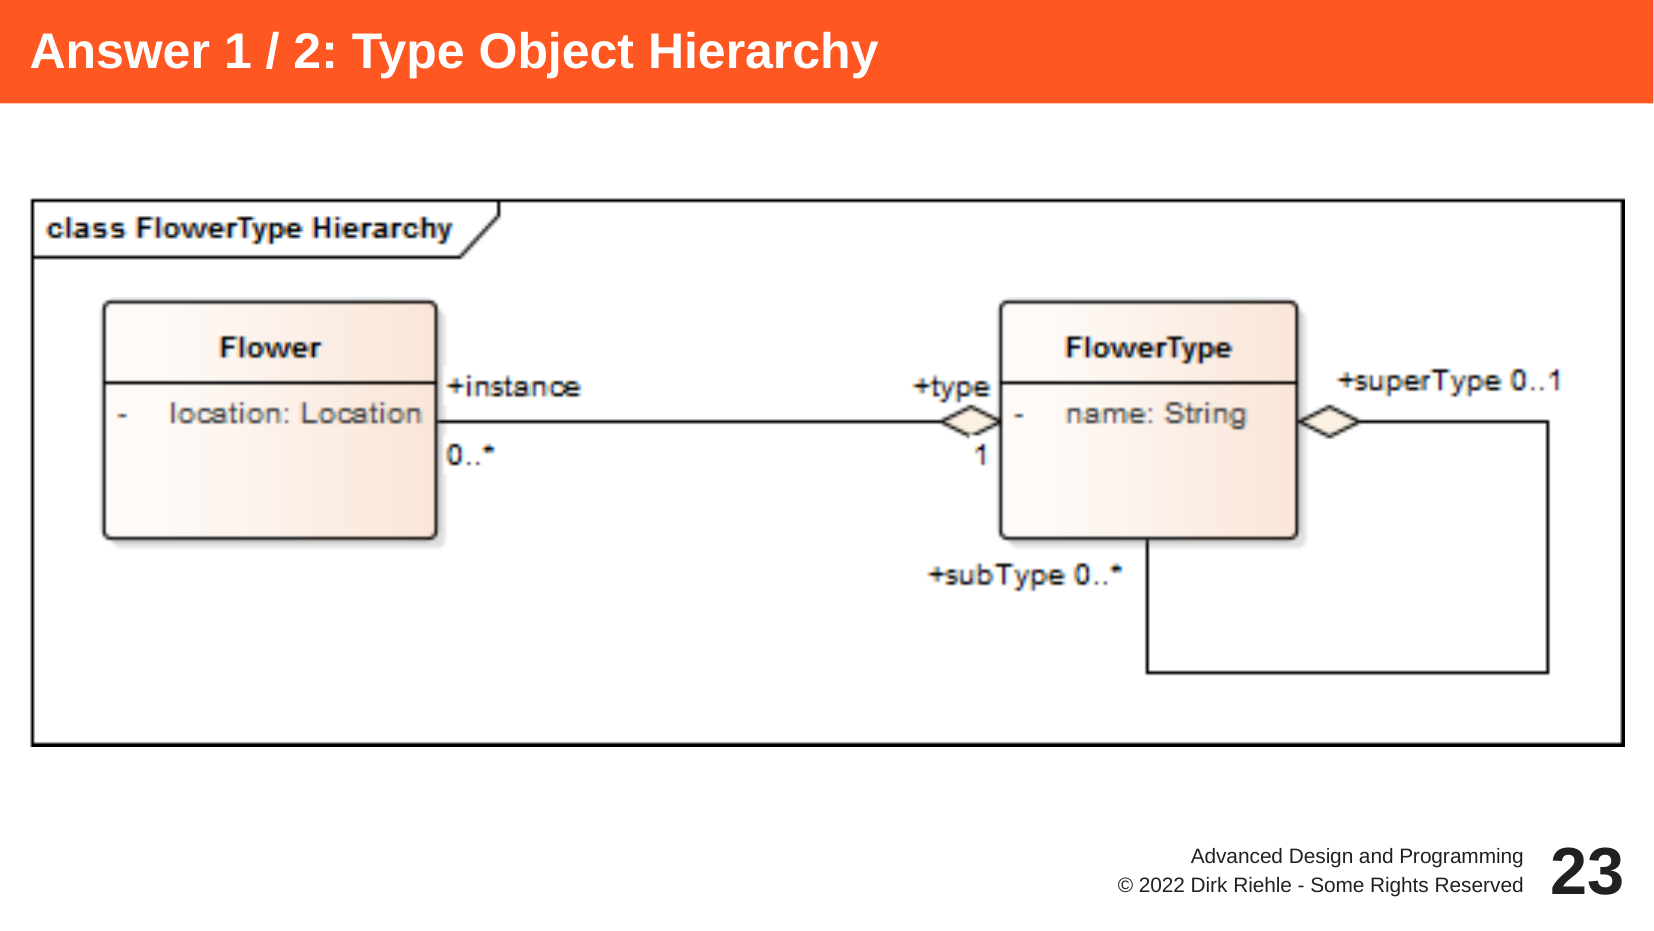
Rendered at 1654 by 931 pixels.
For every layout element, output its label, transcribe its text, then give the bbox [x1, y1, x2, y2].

title Answer 1 / 2: Type Object Hierarchy [0, 0, 1654, 104]
picture [29, 185, 1625, 759]
